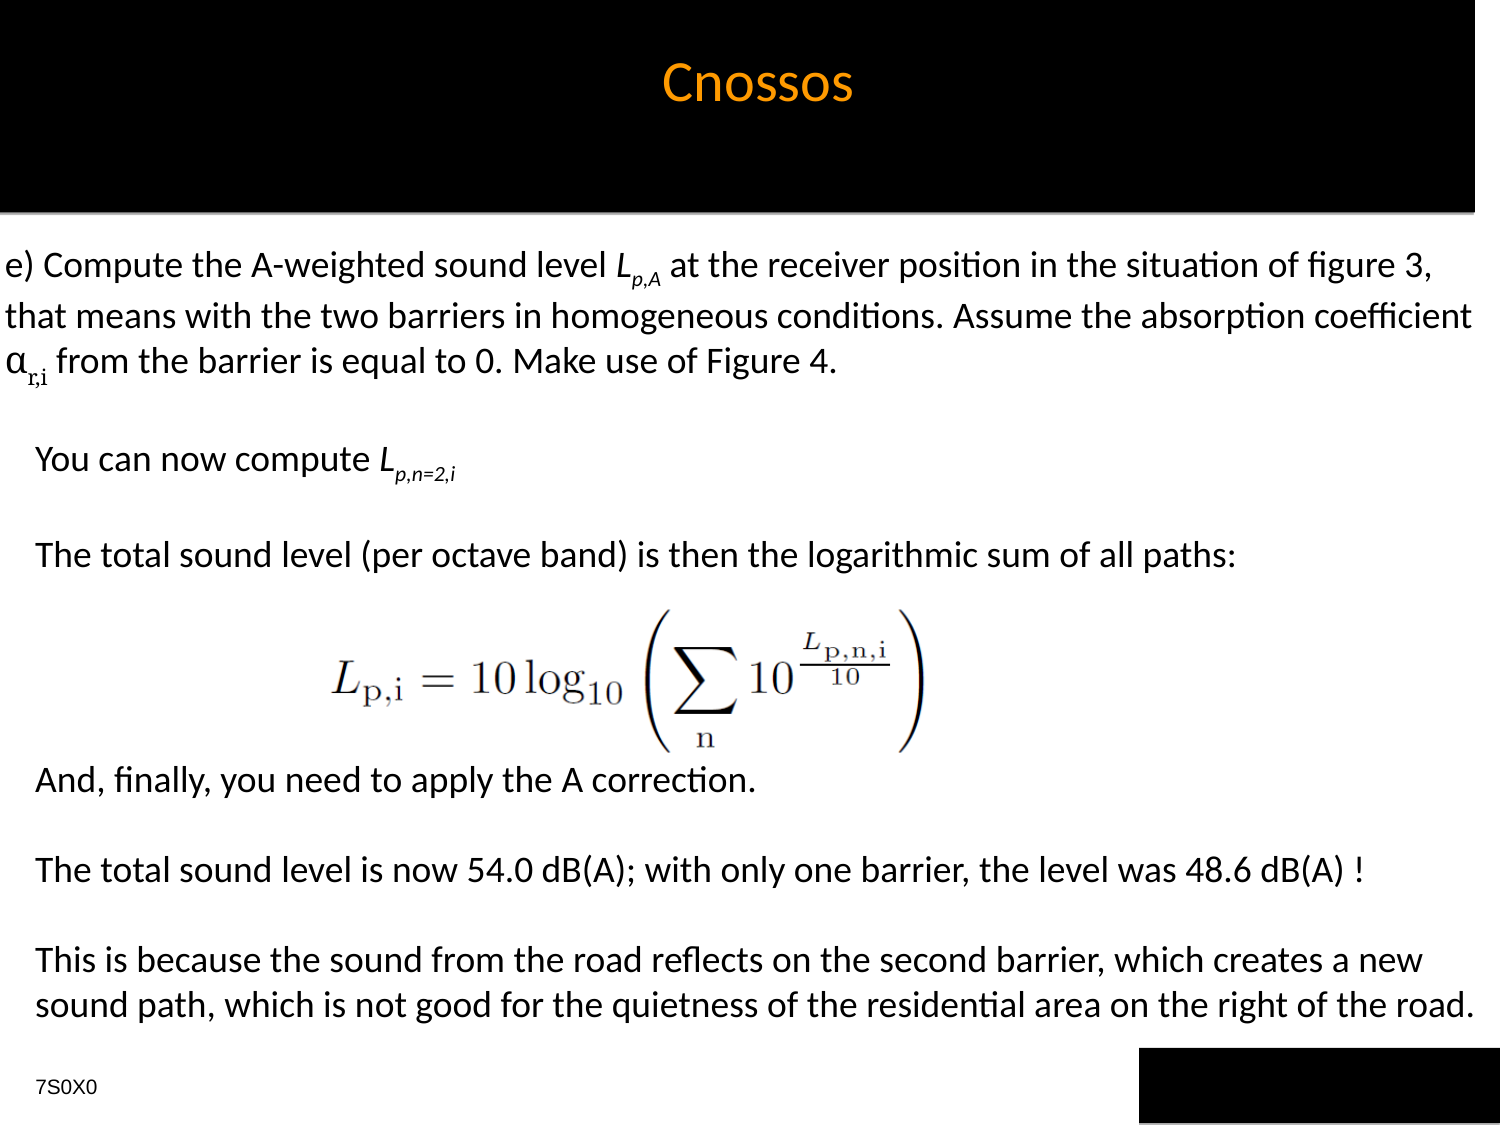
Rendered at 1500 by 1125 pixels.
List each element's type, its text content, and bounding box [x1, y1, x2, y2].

text_box [1139, 1047, 1500, 1123]
text_box 7S0X0 [35, 1070, 626, 1102]
text_box You can now compute Lp,n=2,i The total sound level (per octave band) is then the logarithmic sum of all paths: And, finally, you need to apply the A correction. The total sound level is now 54.0 dB(A); with only one barrier, the level was 48.6 dB(A) ! This is because the sound from the road reflects on the second barrier, which creates a new sound path, which is not good for the quietness of the residential area on the right of the road. [20, 426, 1500, 1033]
picture [315, 599, 946, 762]
title Cnossos [100, 35, 1417, 187]
text_box [0, 0, 1475, 213]
text_box e) Compute the A-weighted sound level Lp,A at the receiver position in the situation of figure 3, that means with the two barriers in homogeneous conditions. Assume the absorption coefficient αr,i from the barrier is equal to 0. Make use of Figure 4. [0, 232, 1500, 398]
